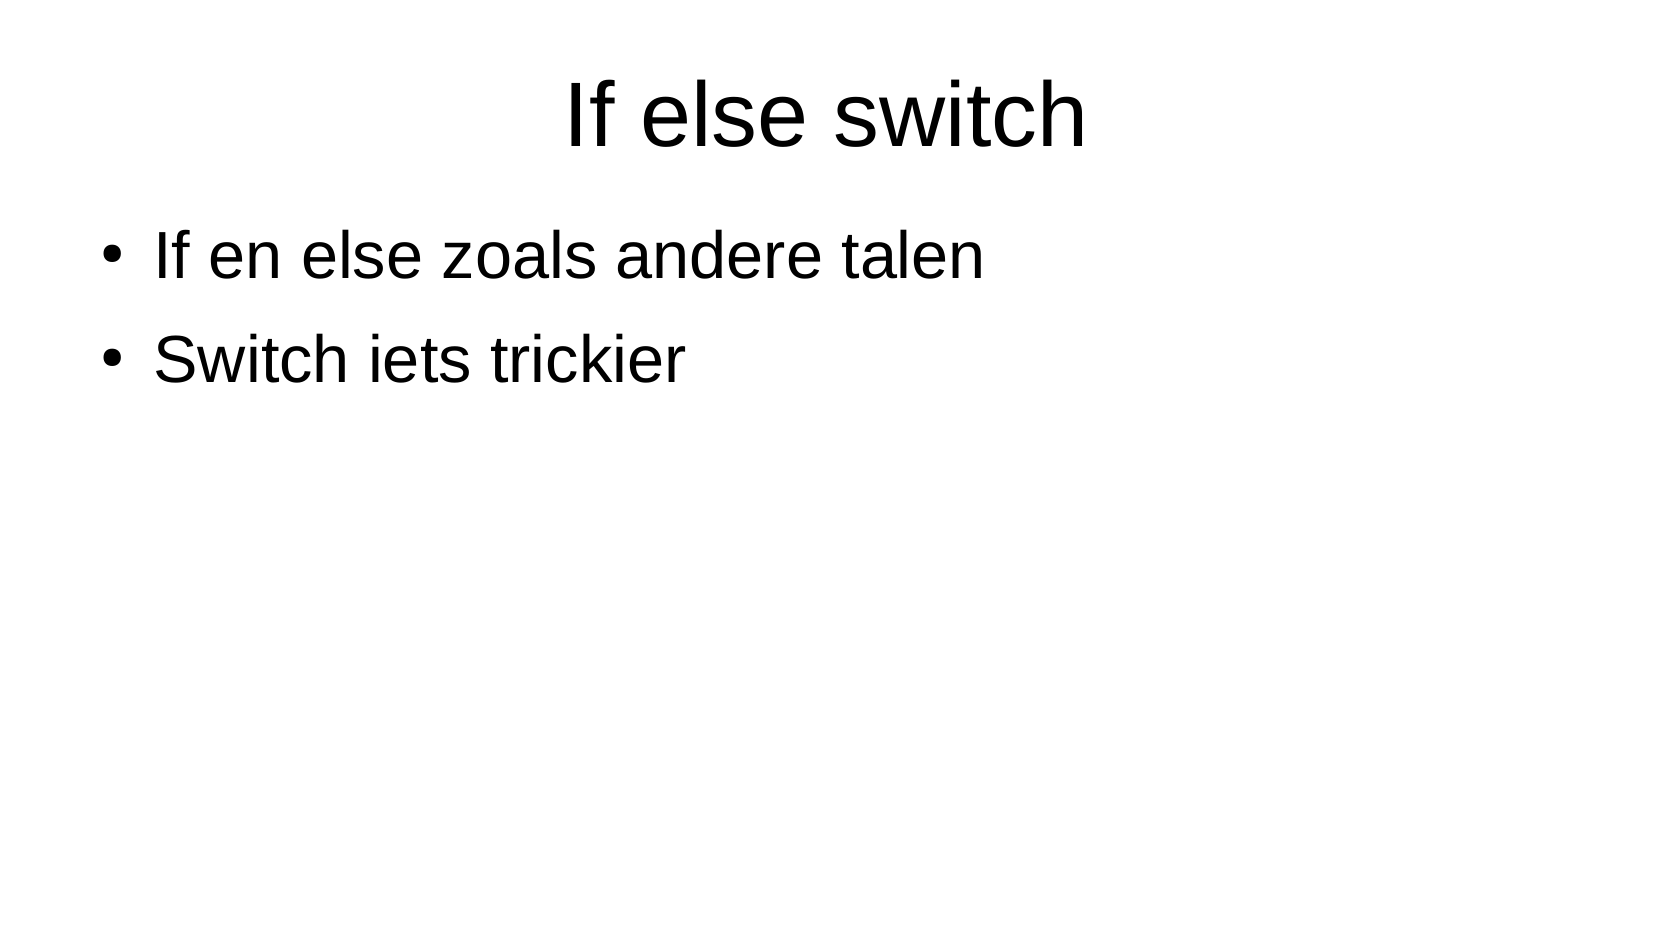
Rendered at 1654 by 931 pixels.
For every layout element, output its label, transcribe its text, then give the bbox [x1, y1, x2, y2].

list If en else zoals andere talen Switch iets trickier [82, 217, 1571, 758]
title If else switch [82, 37, 1571, 193]
